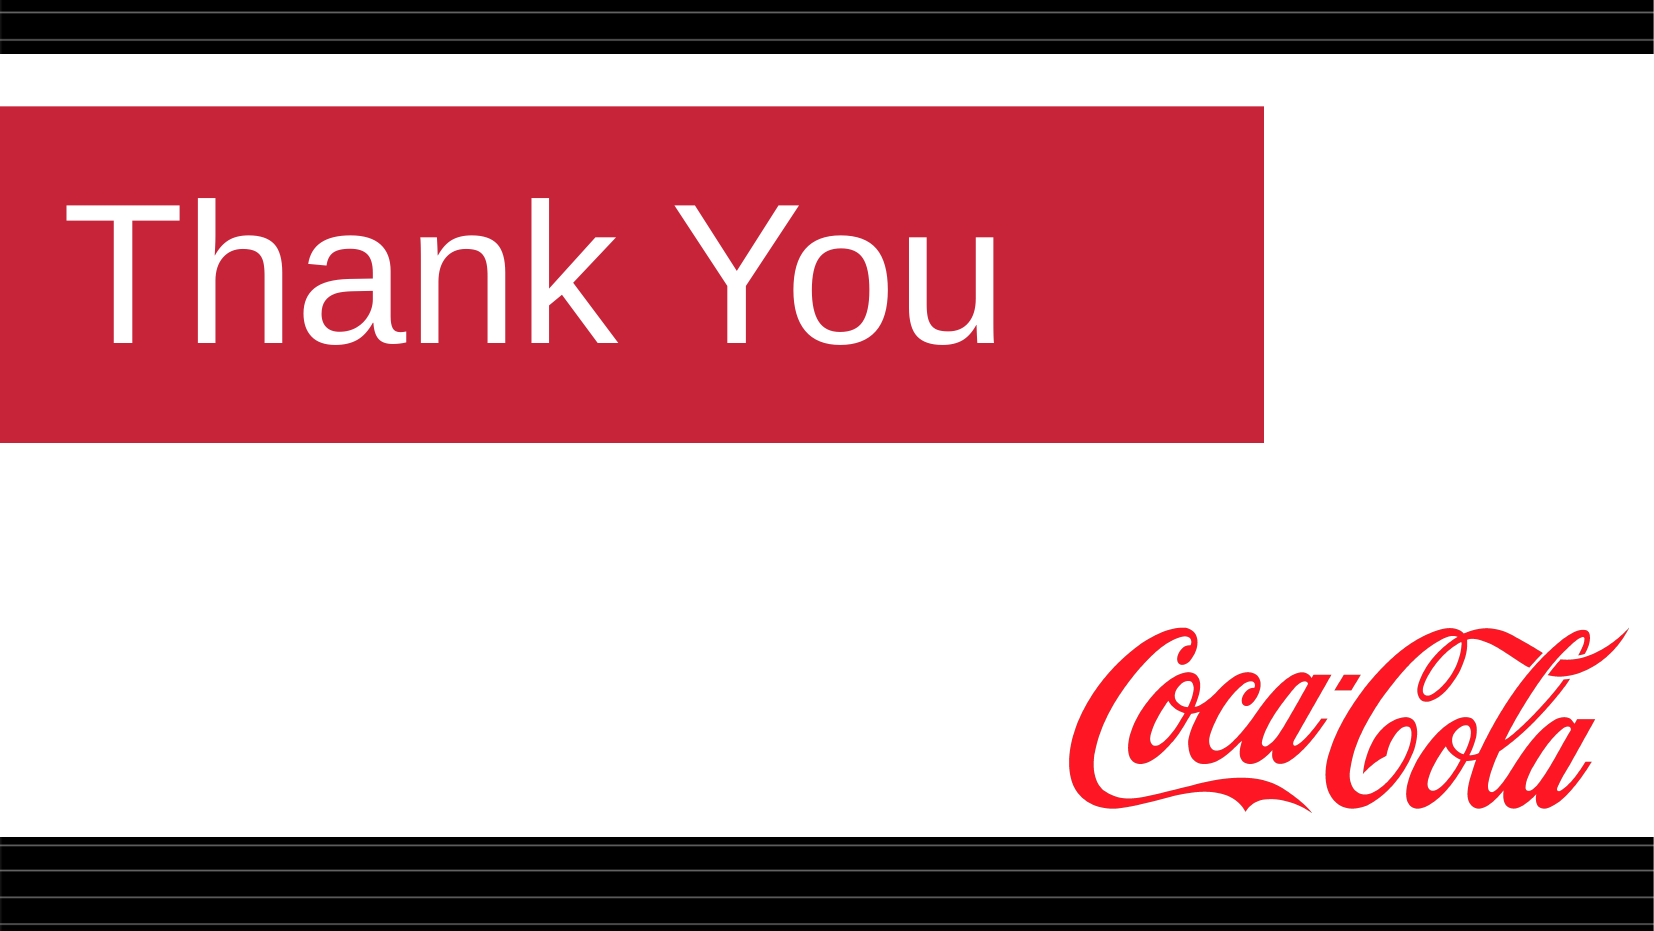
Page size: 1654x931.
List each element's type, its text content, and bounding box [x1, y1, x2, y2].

picture [0, 0, 1654, 54]
title Thank You [0, 106, 1264, 443]
picture [0, 560, 1654, 931]
